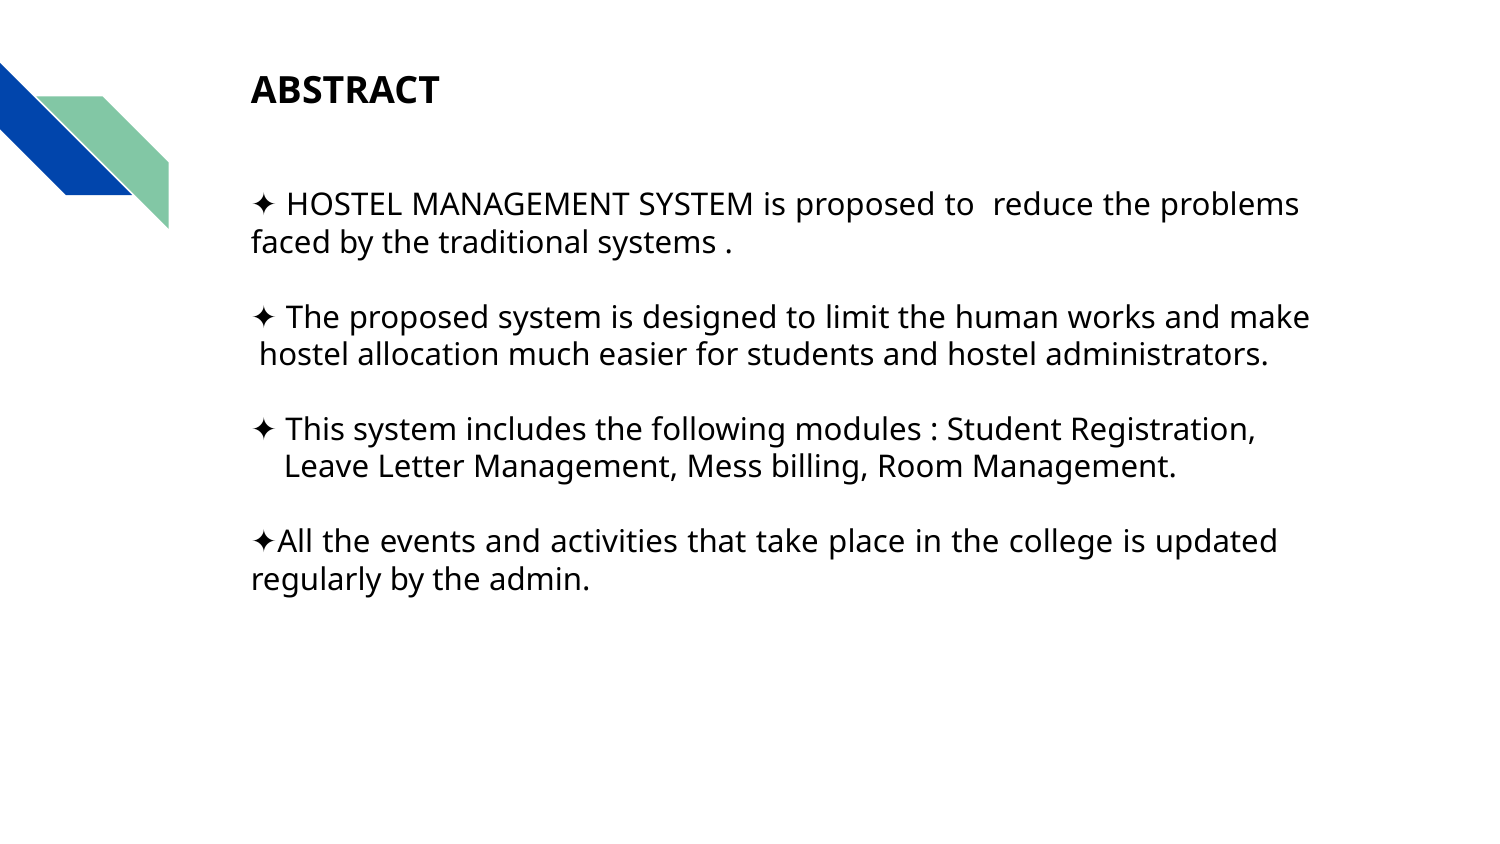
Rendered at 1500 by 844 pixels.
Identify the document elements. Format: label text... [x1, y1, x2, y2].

text_box ✦ HOSTEL MANAGEMENT SYSTEM is proposed to reduce the problems faced by the traditional systems . ✦ The proposed system is designed to limit the human works and make hostel allocation much easier for students and hostel administrators. ✦ This system includes the following modules : Student Registration, Leave Letter Management, Mess billing, Room Management. ✦All the events and activities that take place in the college is updated regularly by the admin. [236, 177, 1388, 699]
text_box ABSTRACT [236, 59, 1063, 121]
